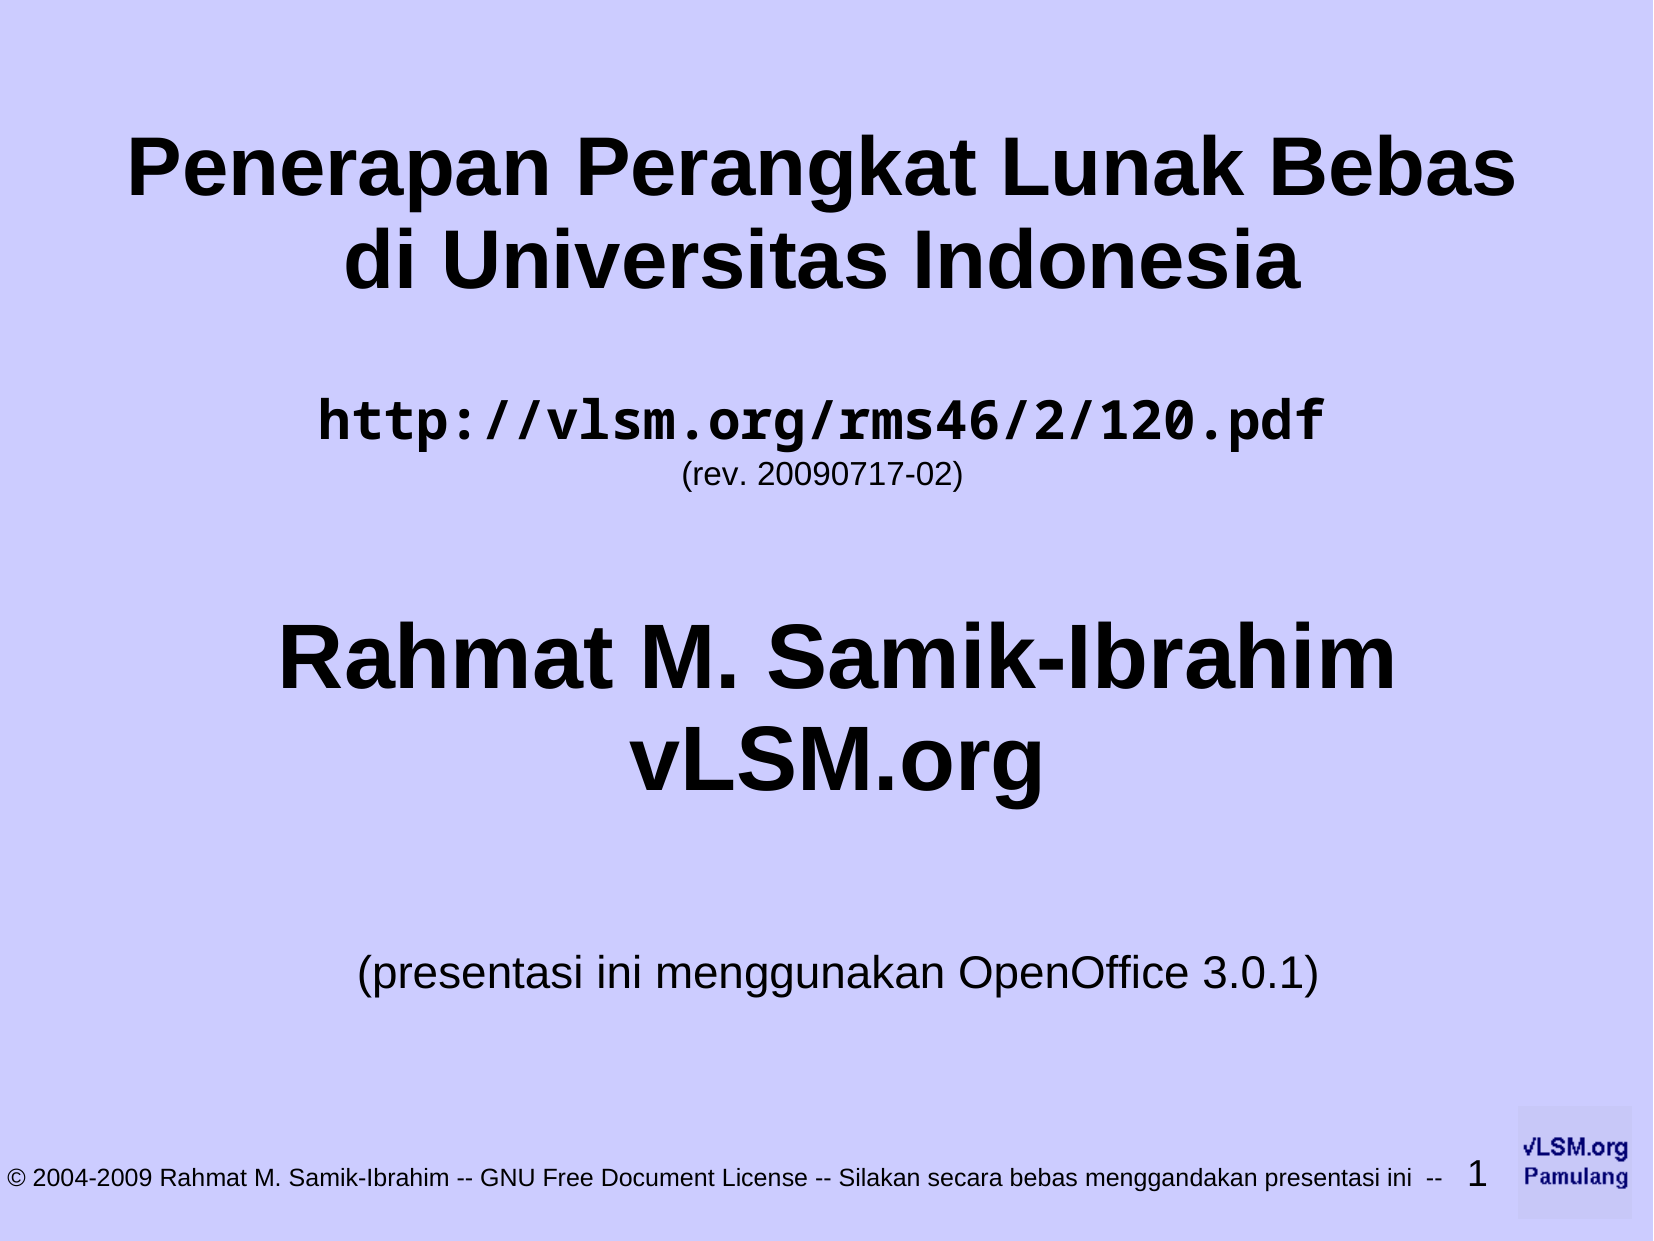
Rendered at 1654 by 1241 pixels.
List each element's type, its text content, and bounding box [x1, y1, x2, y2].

title Penerapan Perangkat Lunak Bebas di Universitas Indonesia http://vlsm.org/rms46/2/120.pdf (rev. 20090717-02) [39, 86, 1606, 527]
subtitle Rahmat M. Samik-Ibrahim vLSM.org (presentasi ini menggunakan OpenOffice 3.0.1) [83, 550, 1559, 1053]
picture [1518, 1106, 1632, 1219]
